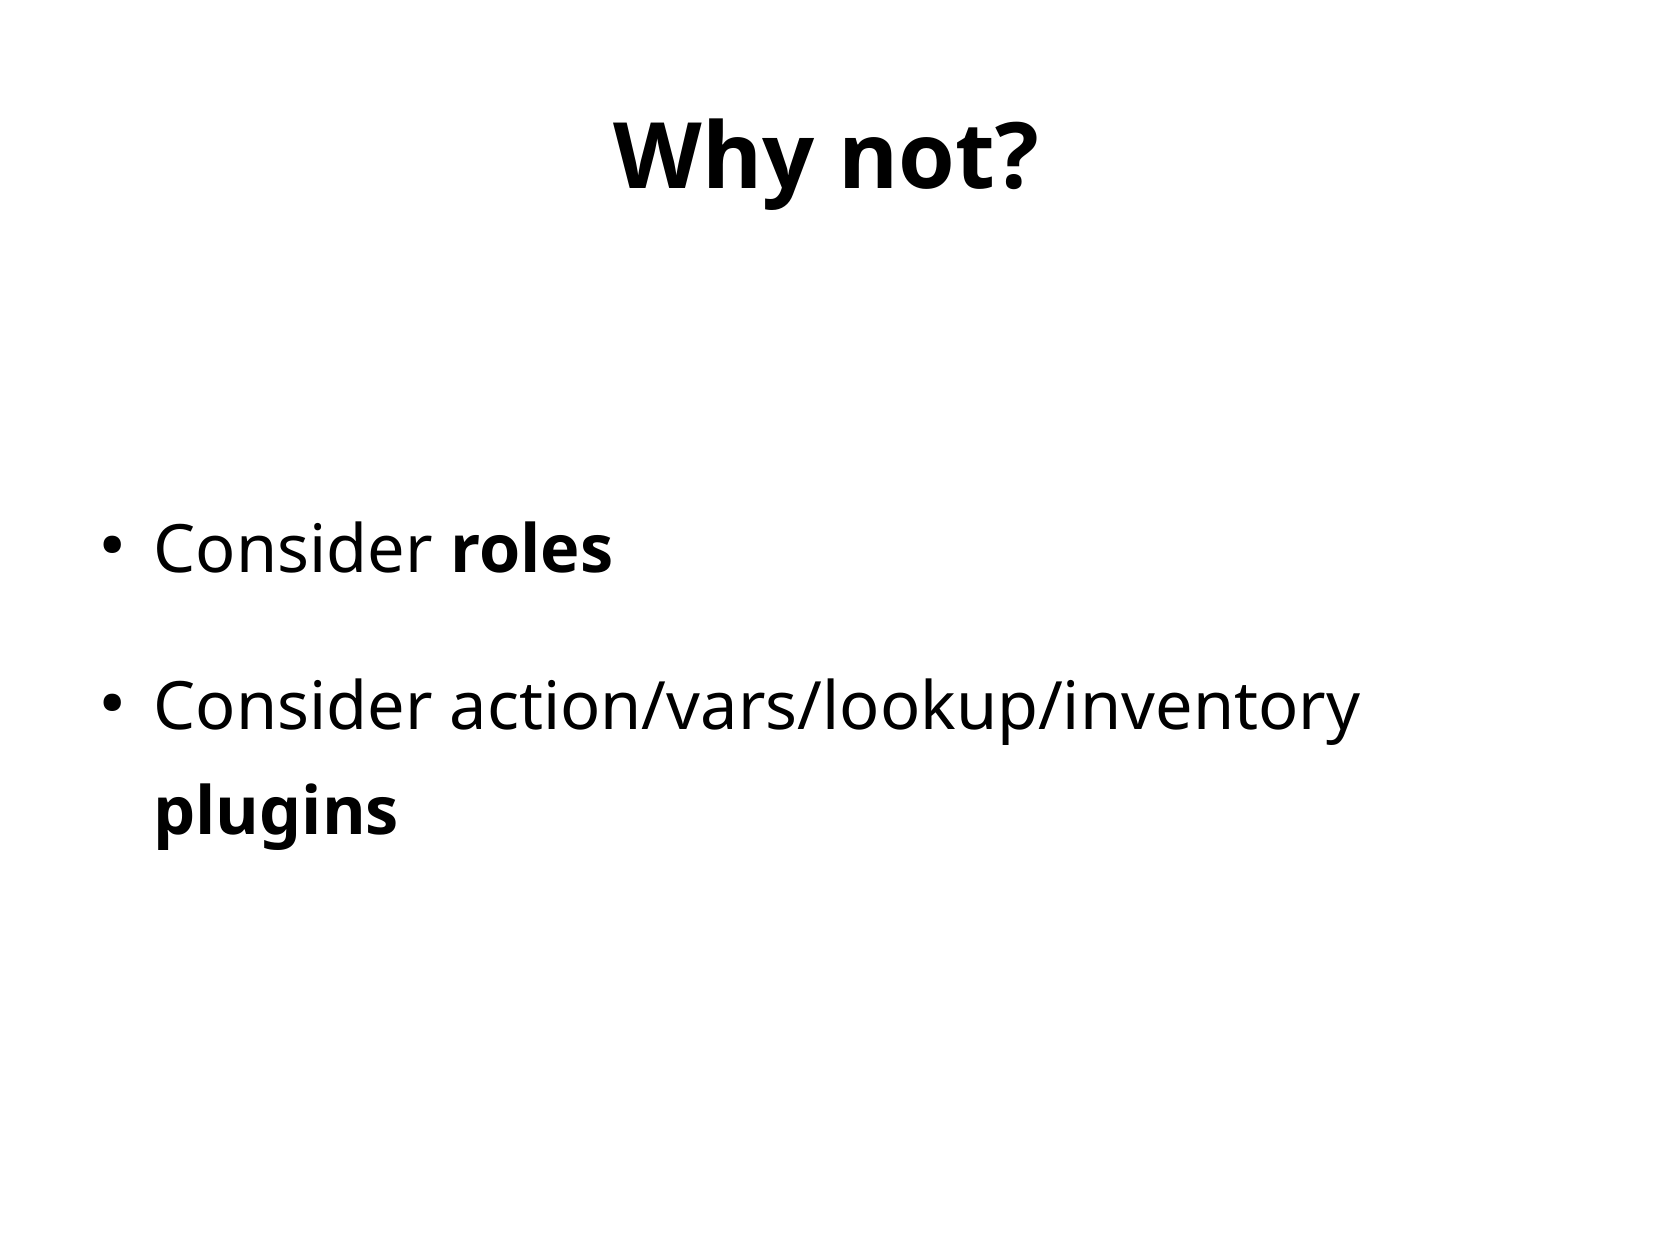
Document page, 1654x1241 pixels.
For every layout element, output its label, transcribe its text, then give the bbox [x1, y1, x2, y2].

list Consider roles Consider action/vars/lookup/inventory plugins [82, 290, 1571, 1052]
title Why not? [82, 49, 1571, 257]
